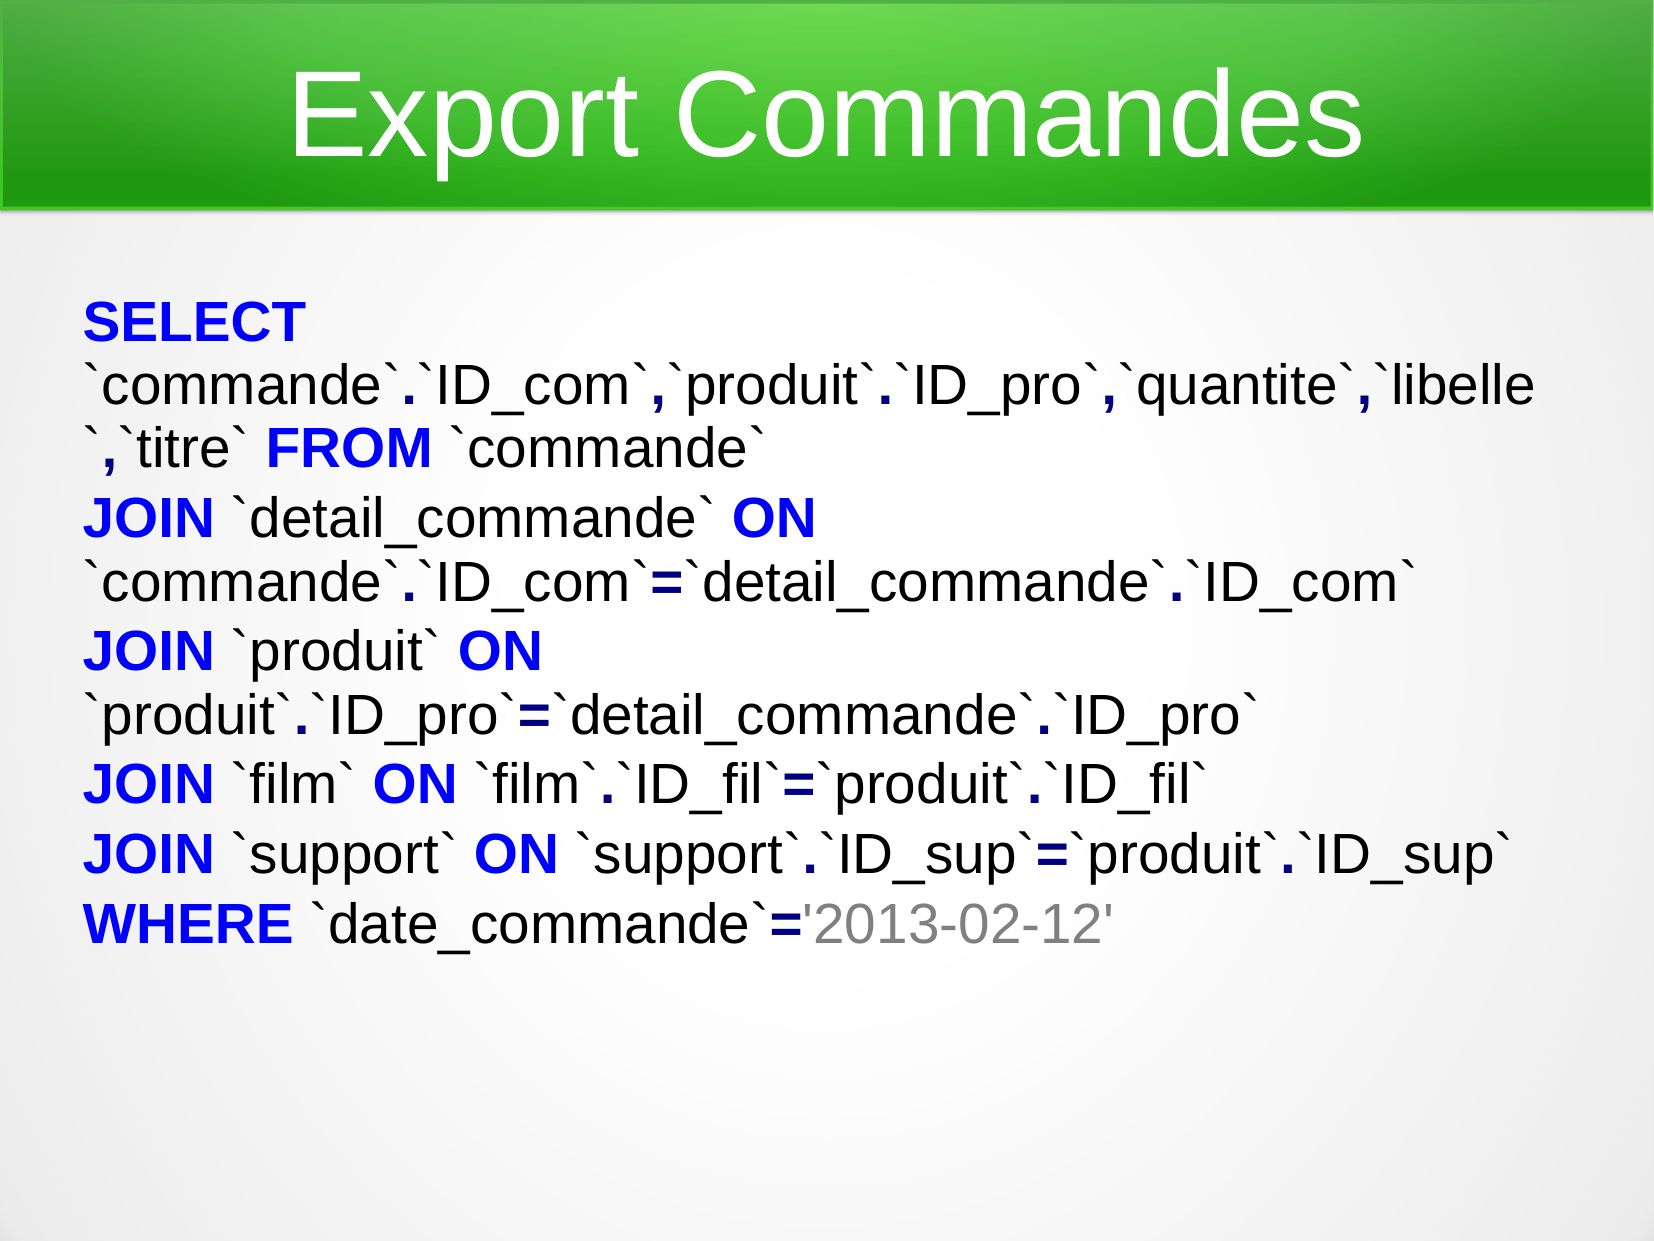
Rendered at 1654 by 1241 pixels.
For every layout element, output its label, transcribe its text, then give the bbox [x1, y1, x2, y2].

title Export Commandes [82, 45, 1571, 183]
list SELECT `commande`.`ID_com`,`produit`.`ID_pro`,`quantite`,`libelle`,`titre` FROM `commande` JOIN `detail_commande` ON `commande`.`ID_com`=`detail_commande`.`ID_com` JOIN `produit` ON `produit`.`ID_pro`=`detail_commande`.`ID_pro` JOIN `film` ON `film`.`ID_fil`=`produit`.`ID_fil` JOIN `support` ON `support`.`ID_sup`=`produit`.`ID_sup` WHERE `date_commande`='2013-02-12' [82, 290, 1538, 1010]
